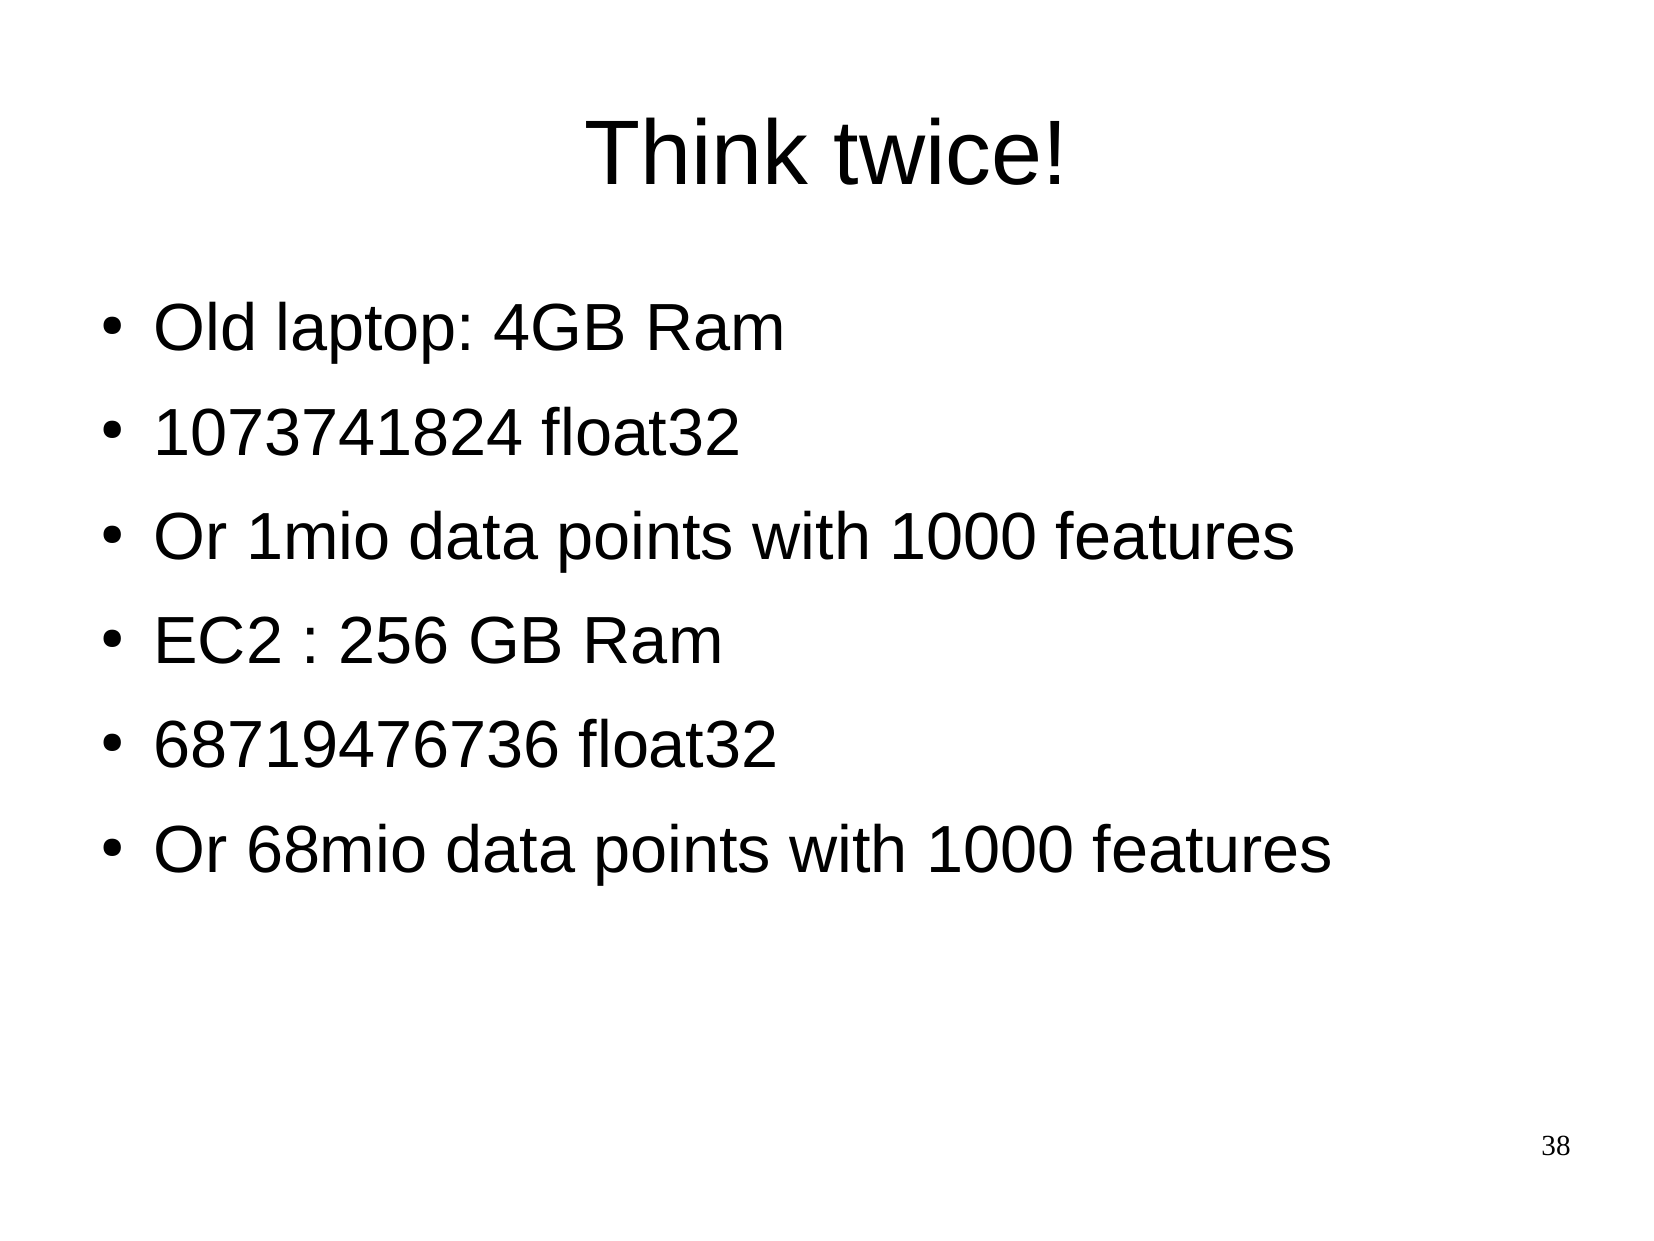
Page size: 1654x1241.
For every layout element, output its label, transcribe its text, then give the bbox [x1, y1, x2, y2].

list Old laptop: 4GB Ram 1073741824 float32 Or 1mio data points with 1000 features EC2 : 256 GB Ram 68719476736 float32 Or 68mio data points with 1000 features [82, 290, 1571, 1010]
title Think twice! [82, 49, 1571, 257]
